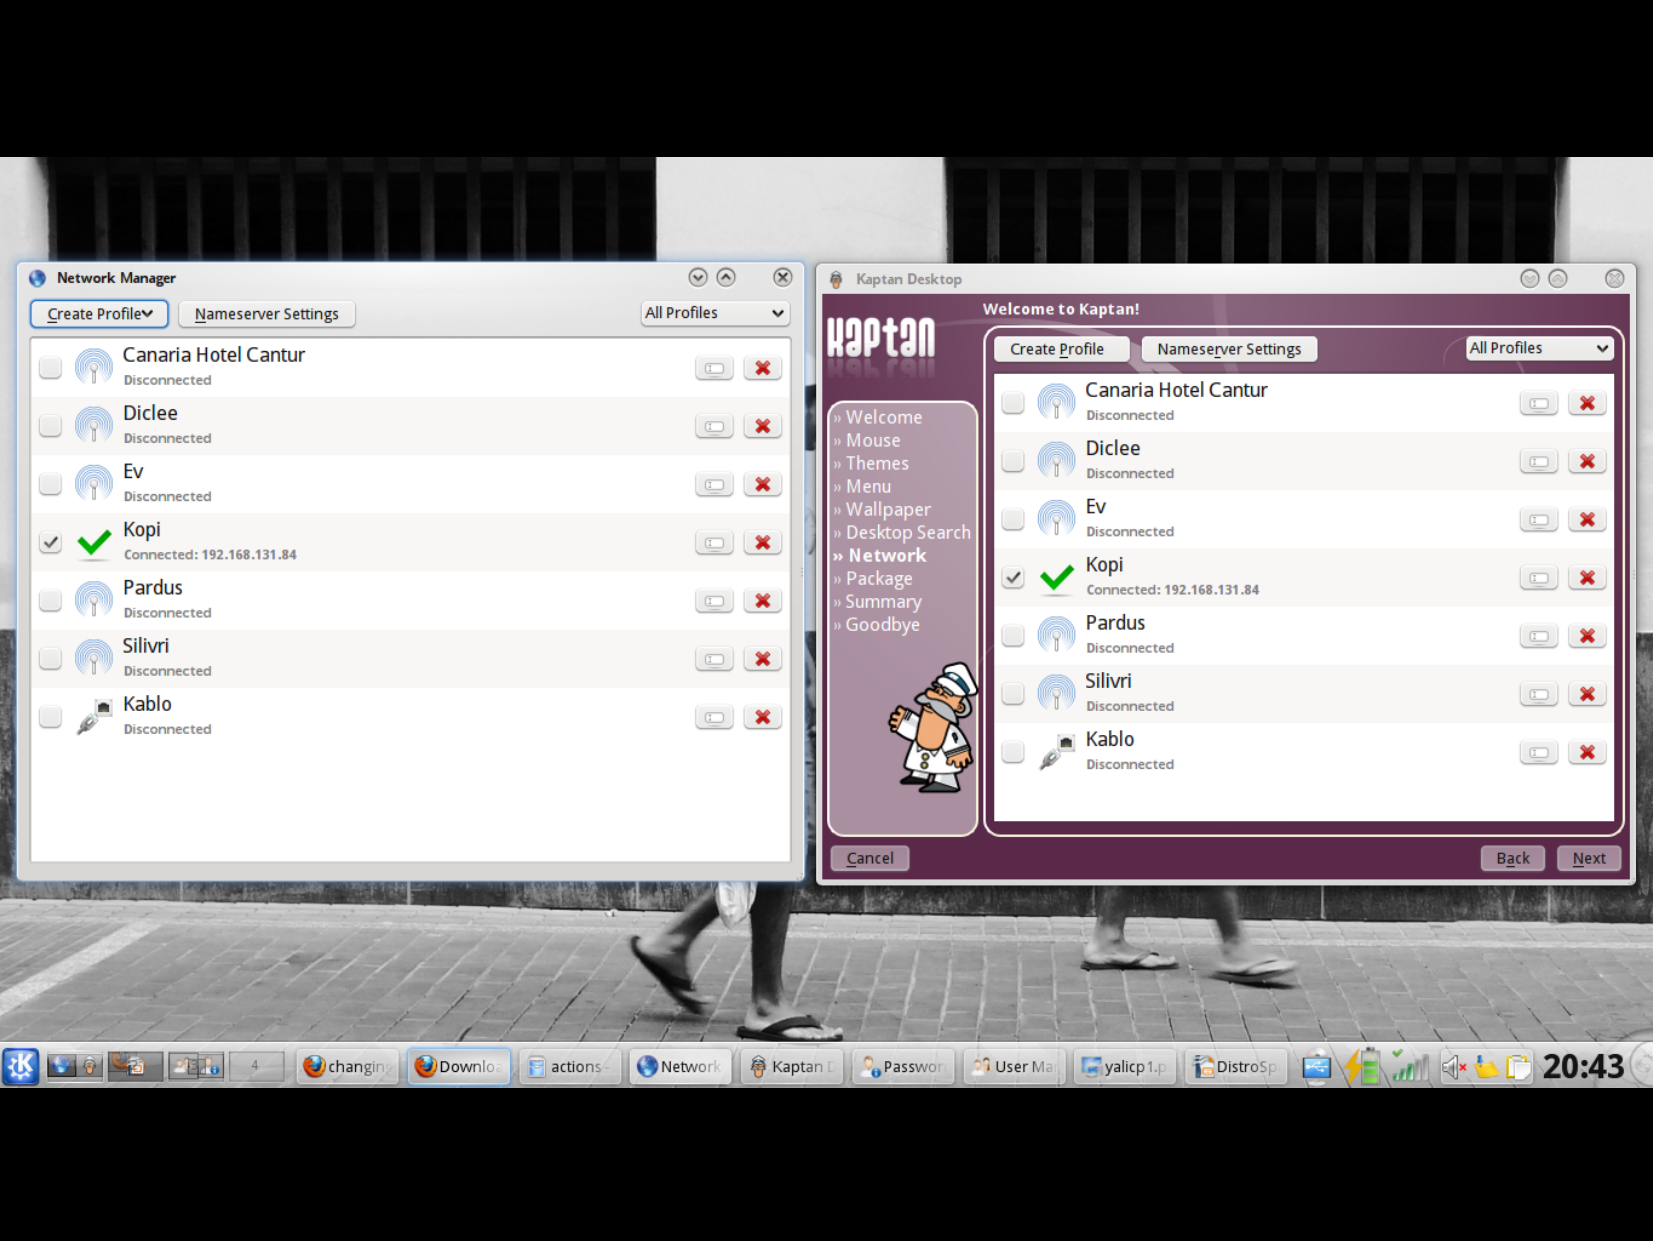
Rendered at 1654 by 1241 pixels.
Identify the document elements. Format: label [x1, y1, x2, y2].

picture [0, 157, 1653, 1088]
